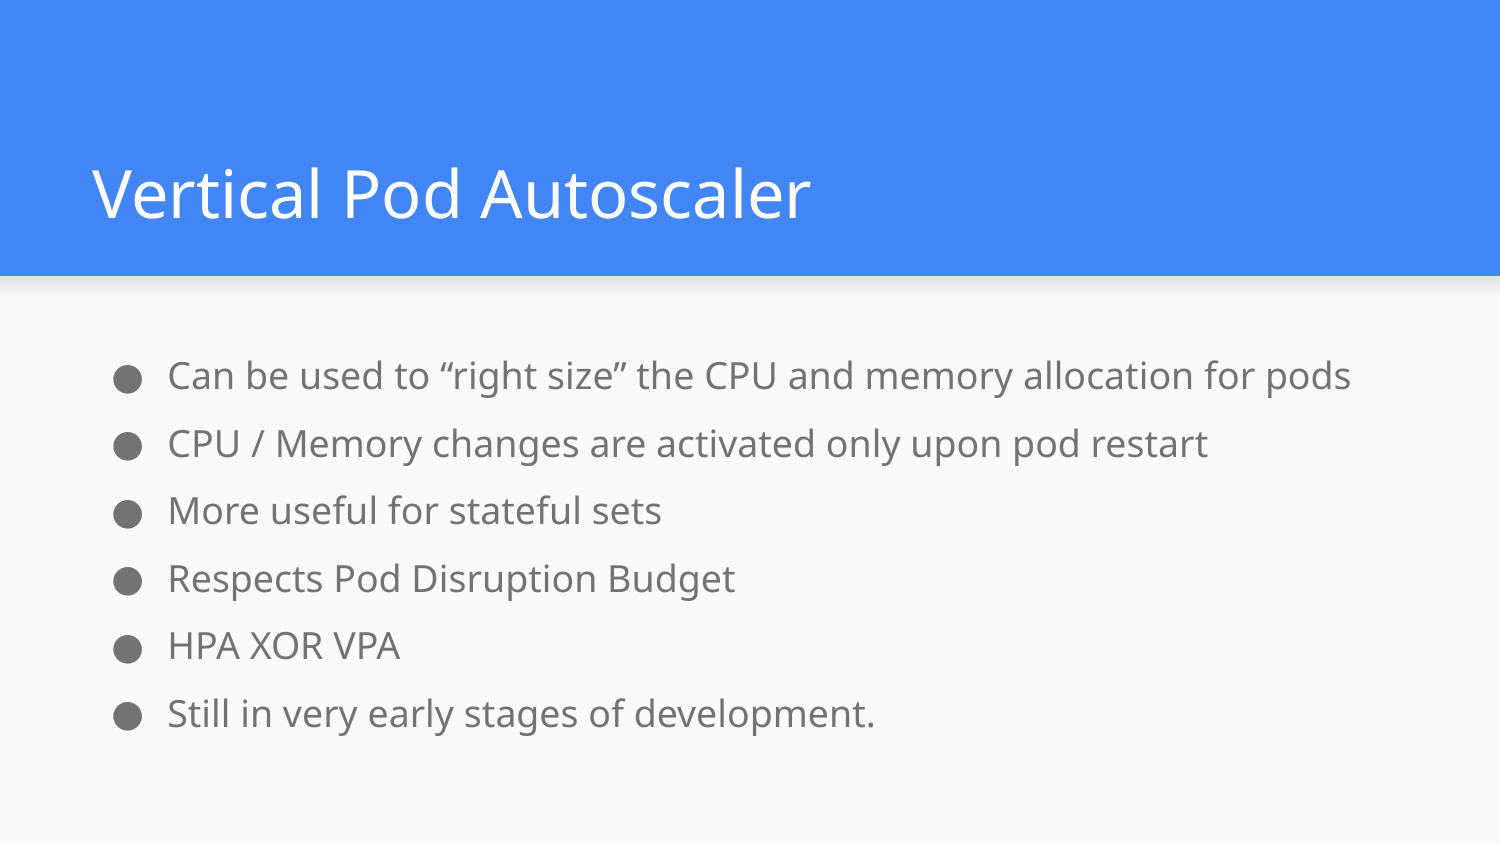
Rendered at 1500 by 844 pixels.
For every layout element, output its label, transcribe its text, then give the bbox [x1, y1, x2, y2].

title Vertical Pod Autoscaler [77, 121, 1427, 248]
list Can be used to “right size” the CPU and memory allocation for pods CPU / Memory changes are activated only upon pod restart More useful for stateful sets Respects Pod Disruption Budget HPA XOR VPA Still in very early stages of development. [77, 314, 1427, 760]
